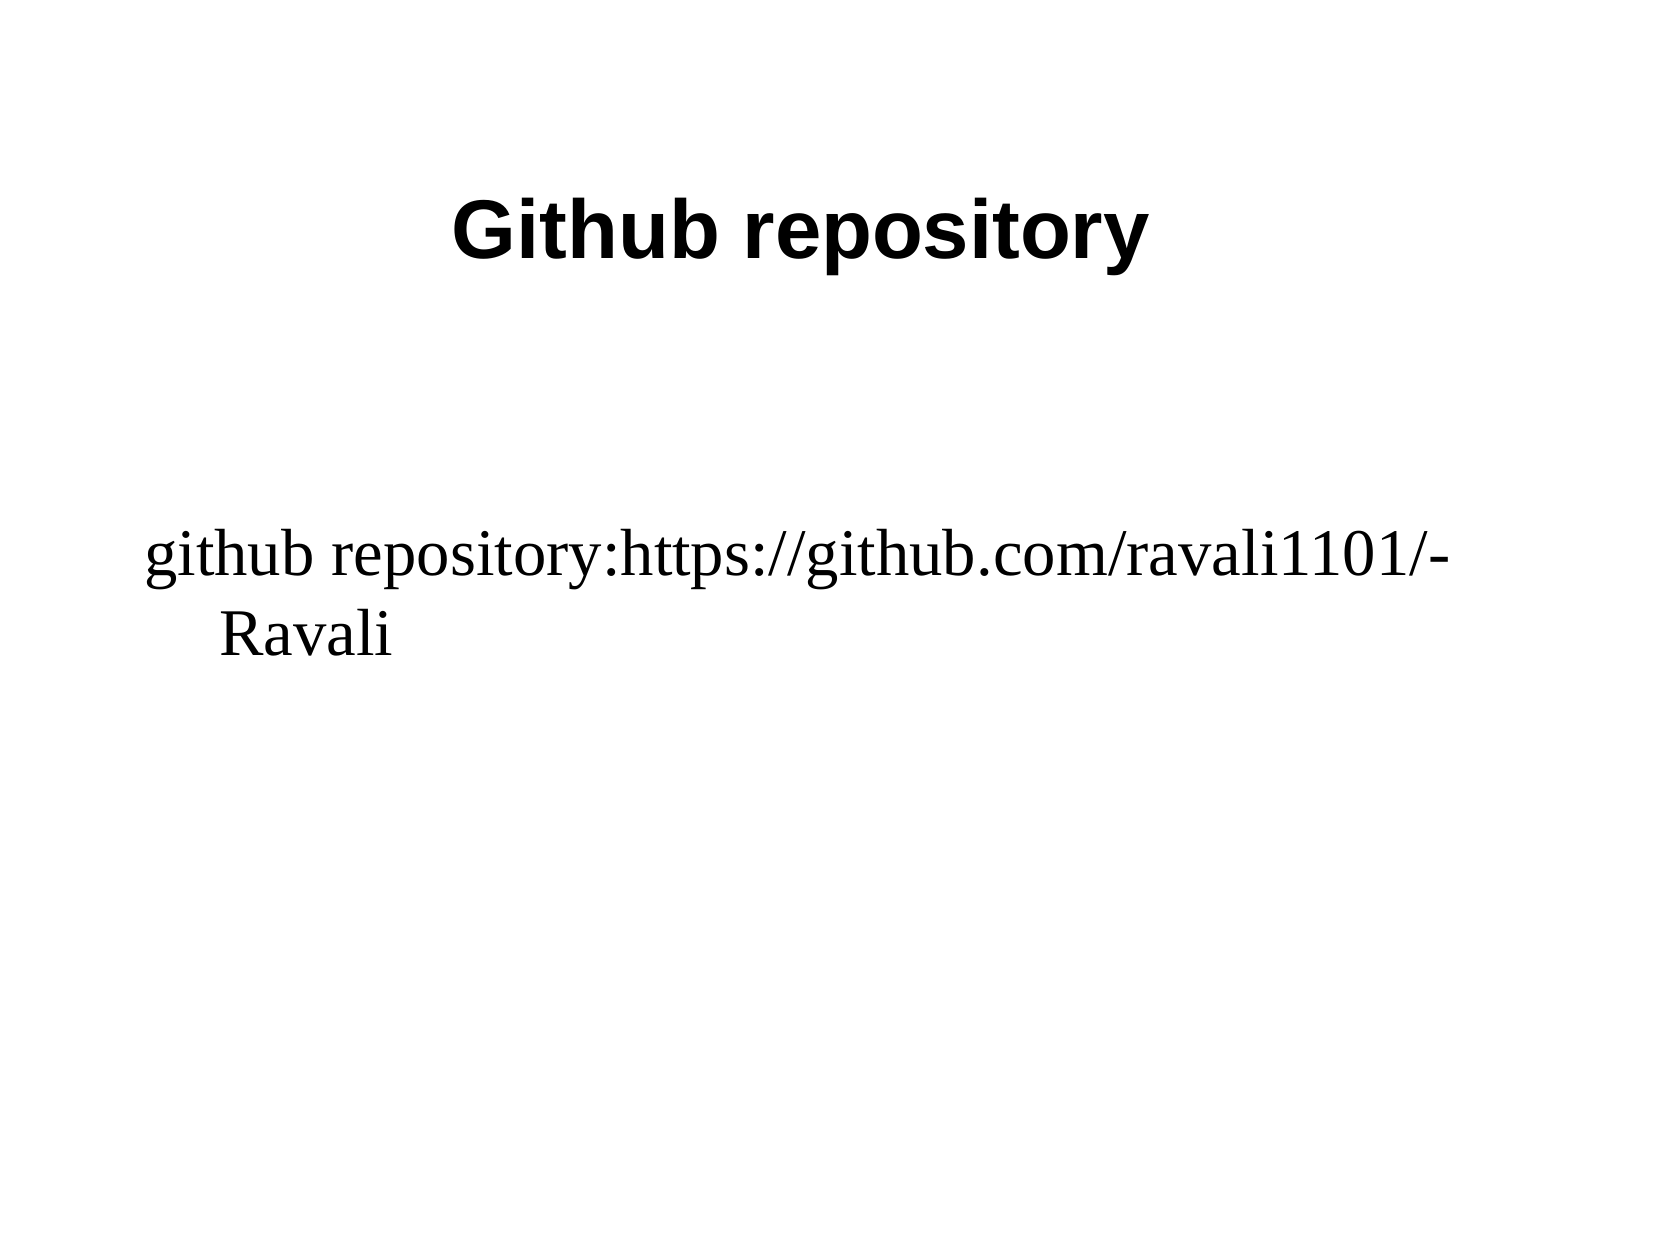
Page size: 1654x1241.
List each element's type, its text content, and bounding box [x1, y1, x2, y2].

list github repository:https://github.com/ravali1101/-Ravali [69, 399, 1538, 1153]
text_box Github repository [437, 175, 1165, 284]
